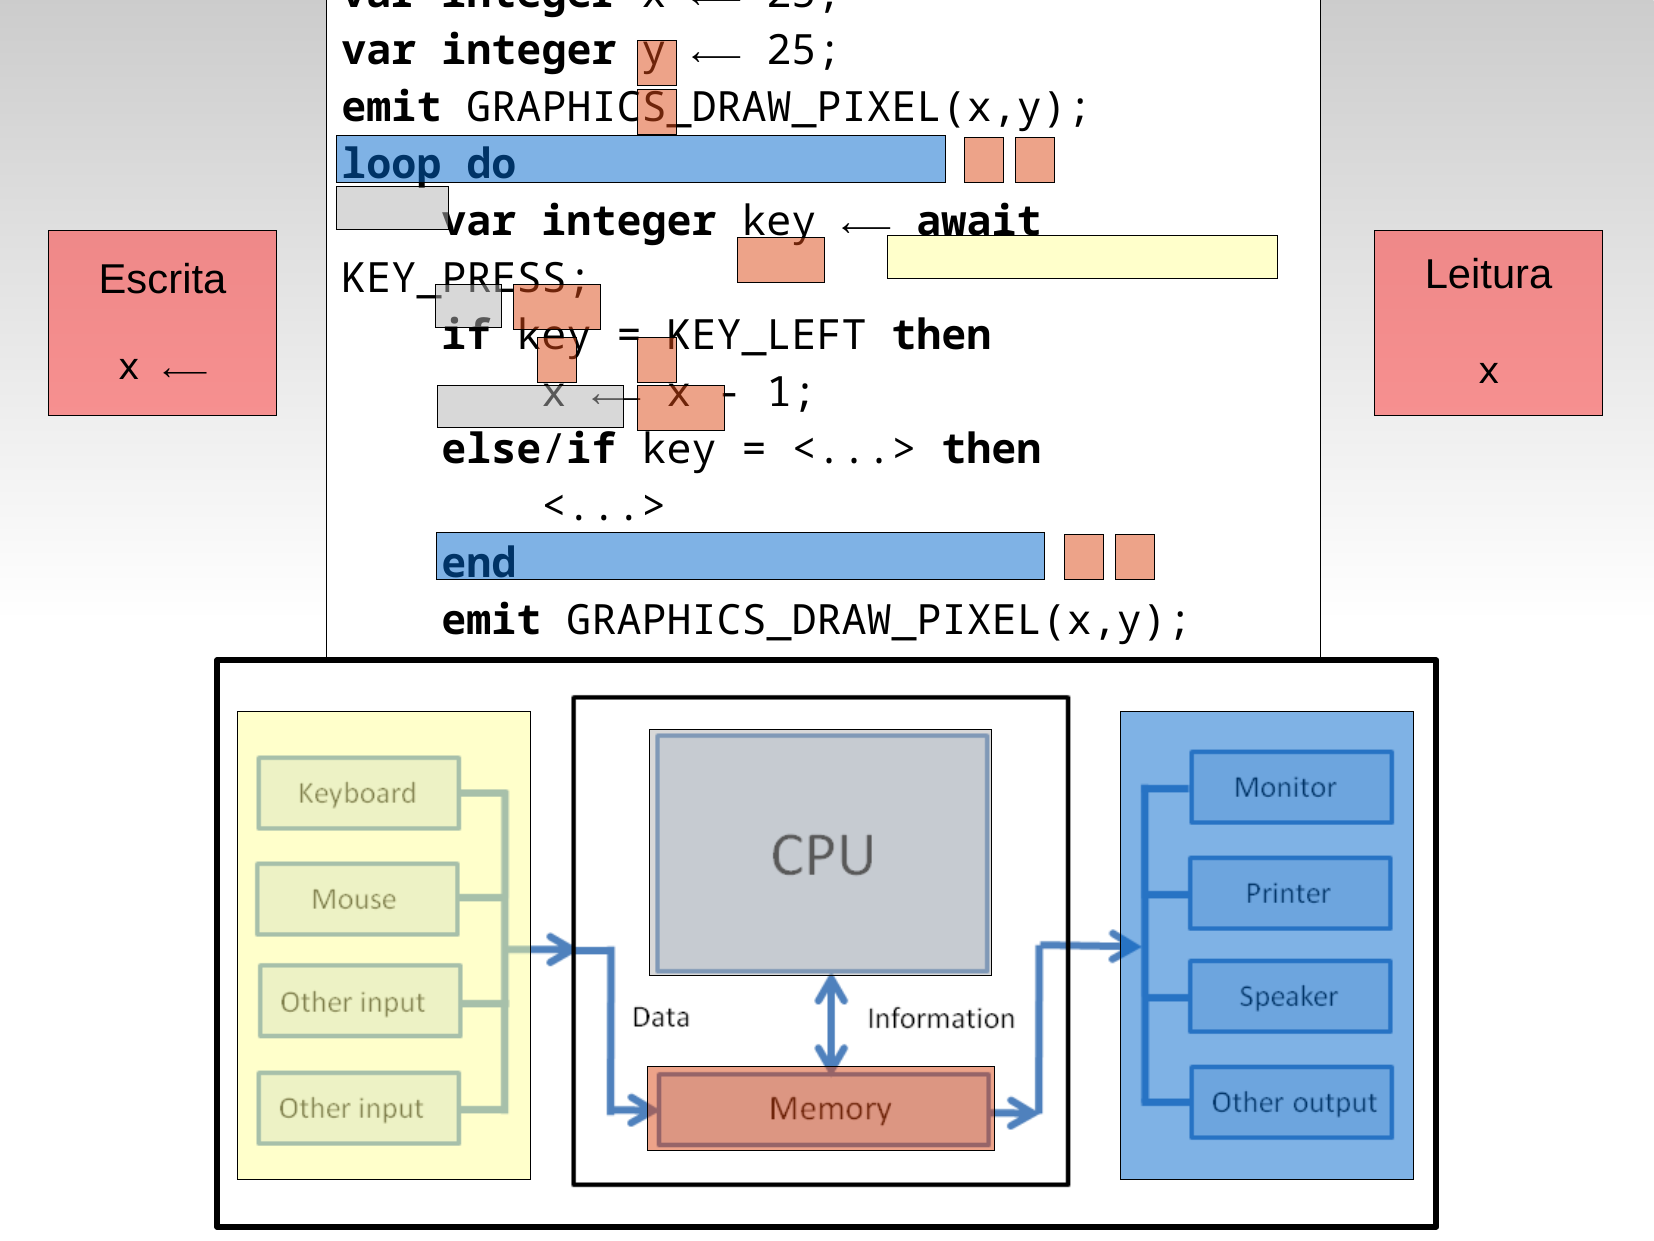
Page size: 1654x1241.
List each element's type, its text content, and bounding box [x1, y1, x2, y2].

text_box [435, 284, 502, 328]
text_box [649, 729, 992, 976]
text_box [1015, 137, 1055, 183]
text_box [437, 385, 624, 428]
text_box [1115, 534, 1155, 580]
text_box [637, 385, 725, 431]
text_box [637, 40, 677, 86]
text_box [237, 711, 531, 1180]
text_box Leitura x [1374, 230, 1603, 416]
text_box [537, 337, 577, 383]
text_box [1120, 711, 1414, 1180]
text_box var integer x ⟵ 25; var integer y ⟵ 25; emit GRAPHICS_DRAW_PIXEL(x,y); loop do var integer key ⟵ await KEY_PRESS; if key = KEY_LEFT then x ⟵ x - 1; else/if key = <...> then <...> end emit GRAPHICS_DRAW_PIXEL(x,y); end [326, 35, 1321, 631]
text_box [737, 237, 825, 283]
text_box [513, 284, 601, 330]
text_box [436, 532, 1045, 580]
text_box [887, 235, 1278, 279]
picture [220, 663, 1434, 1224]
text_box Escrita x ⟵ [48, 230, 277, 416]
text_box [637, 337, 677, 383]
text_box [336, 186, 449, 230]
text_box [647, 1066, 995, 1151]
text_box [1064, 534, 1104, 580]
text_box [964, 137, 1004, 183]
text_box [336, 89, 946, 183]
